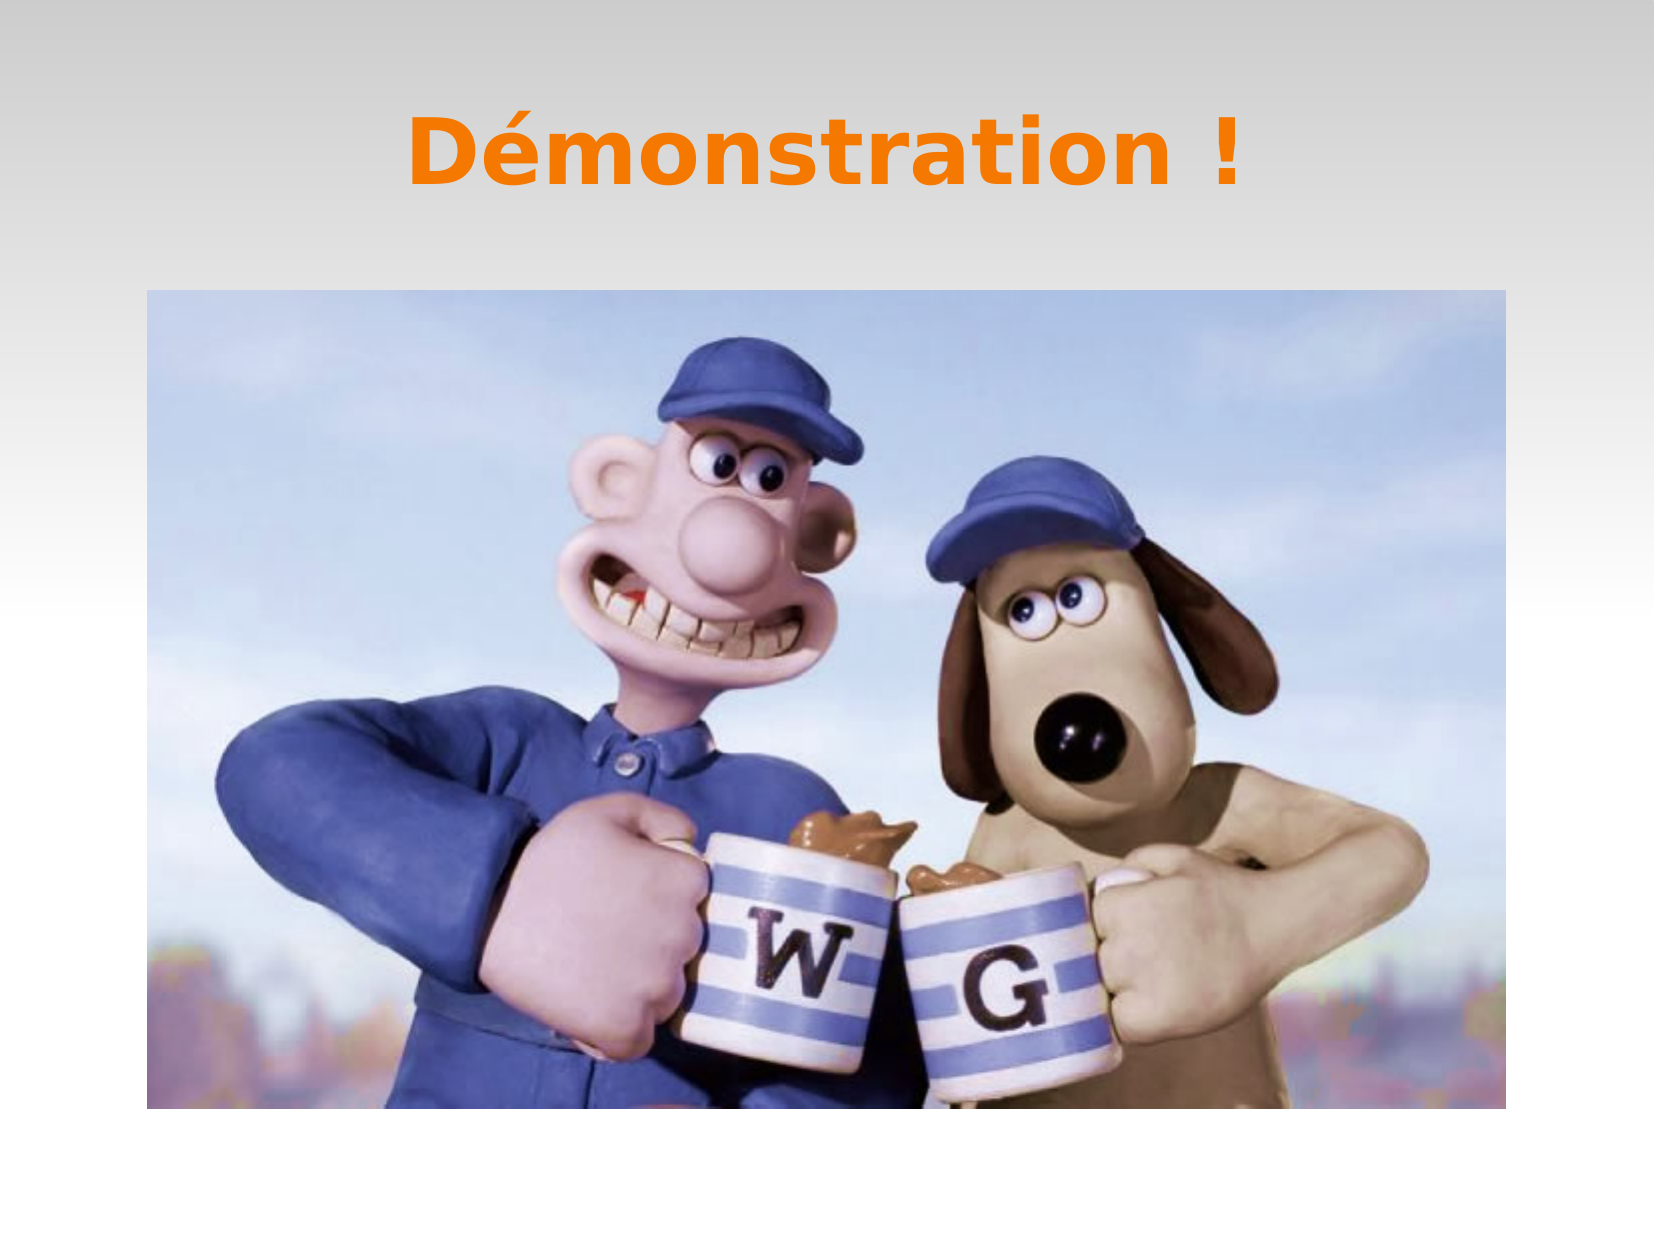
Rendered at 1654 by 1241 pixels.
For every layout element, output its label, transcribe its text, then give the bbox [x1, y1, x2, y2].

picture [147, 290, 1506, 1109]
title Démonstration ! [82, 49, 1571, 257]
